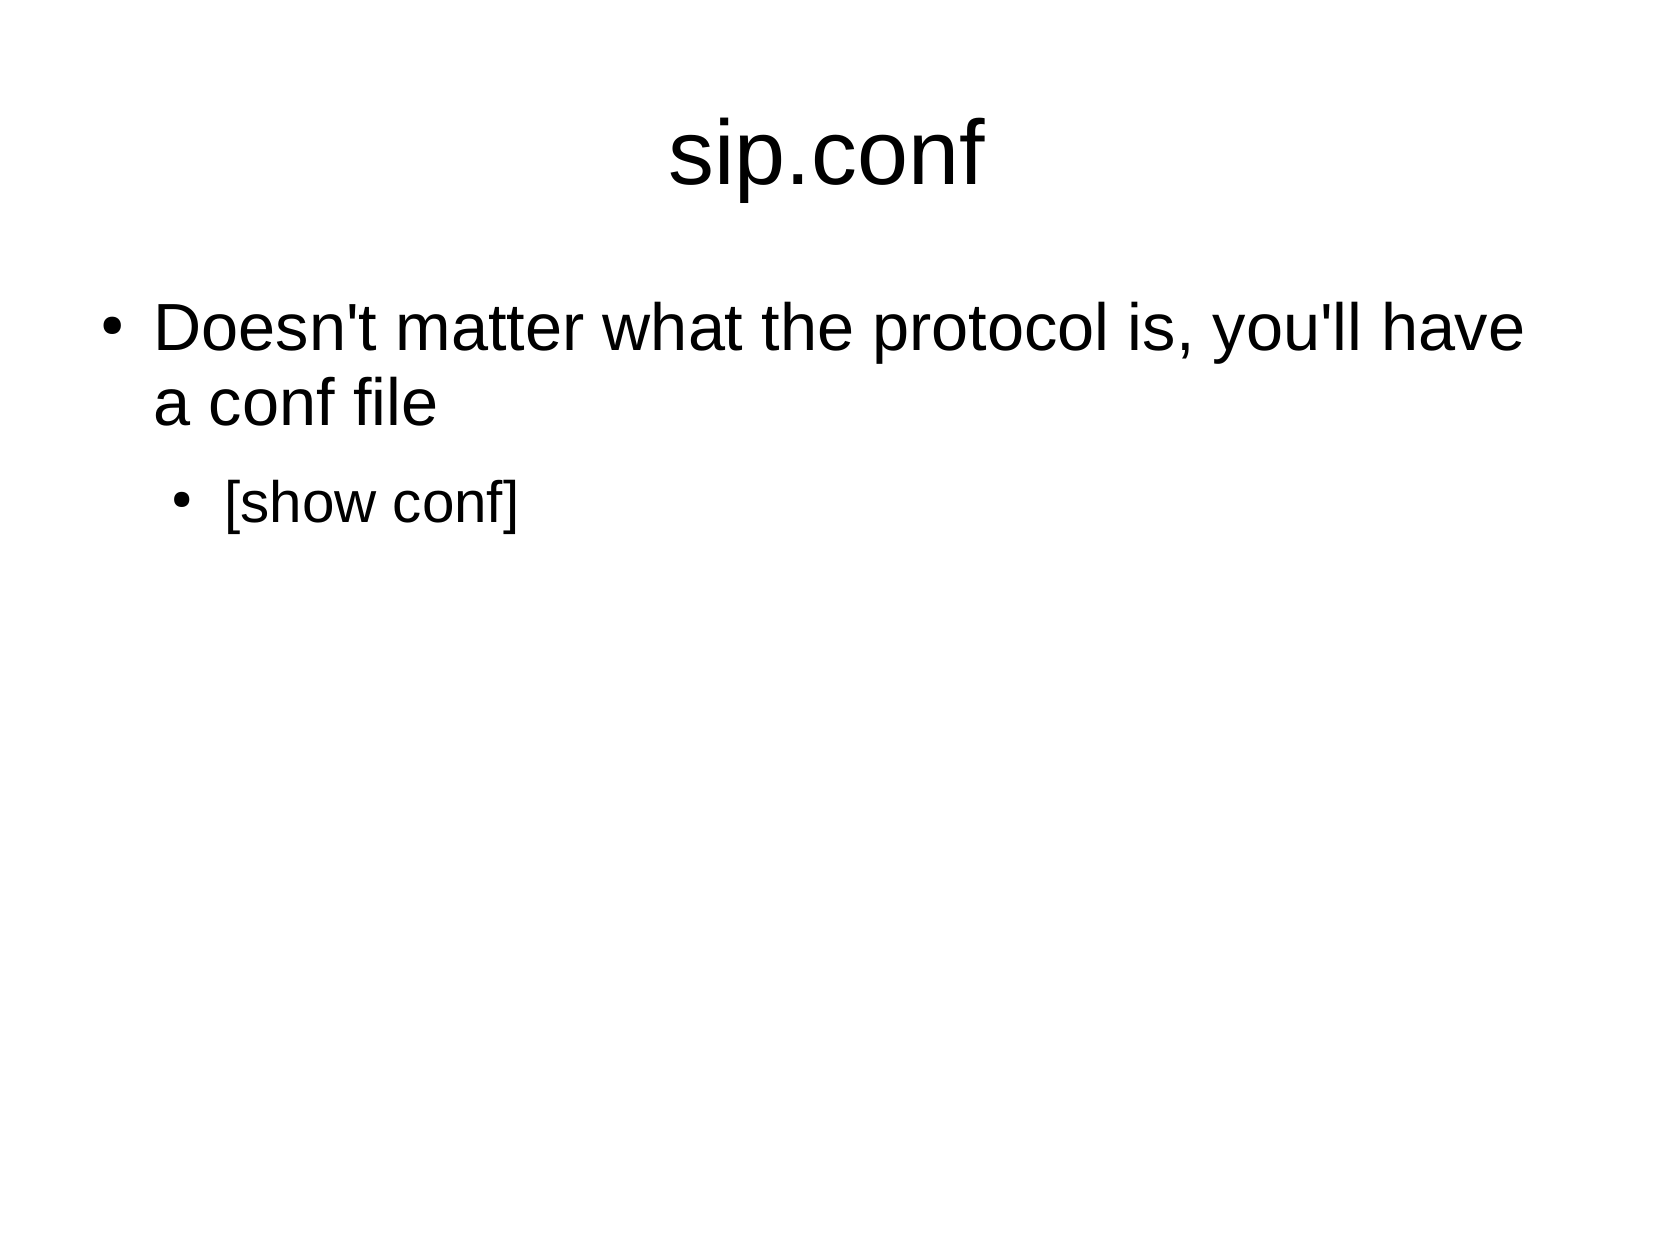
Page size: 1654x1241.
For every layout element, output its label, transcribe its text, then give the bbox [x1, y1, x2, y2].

title sip.conf [82, 56, 1571, 250]
list Doesn't matter what the protocol is, you'll have a conf file [show conf] [82, 290, 1571, 1109]
